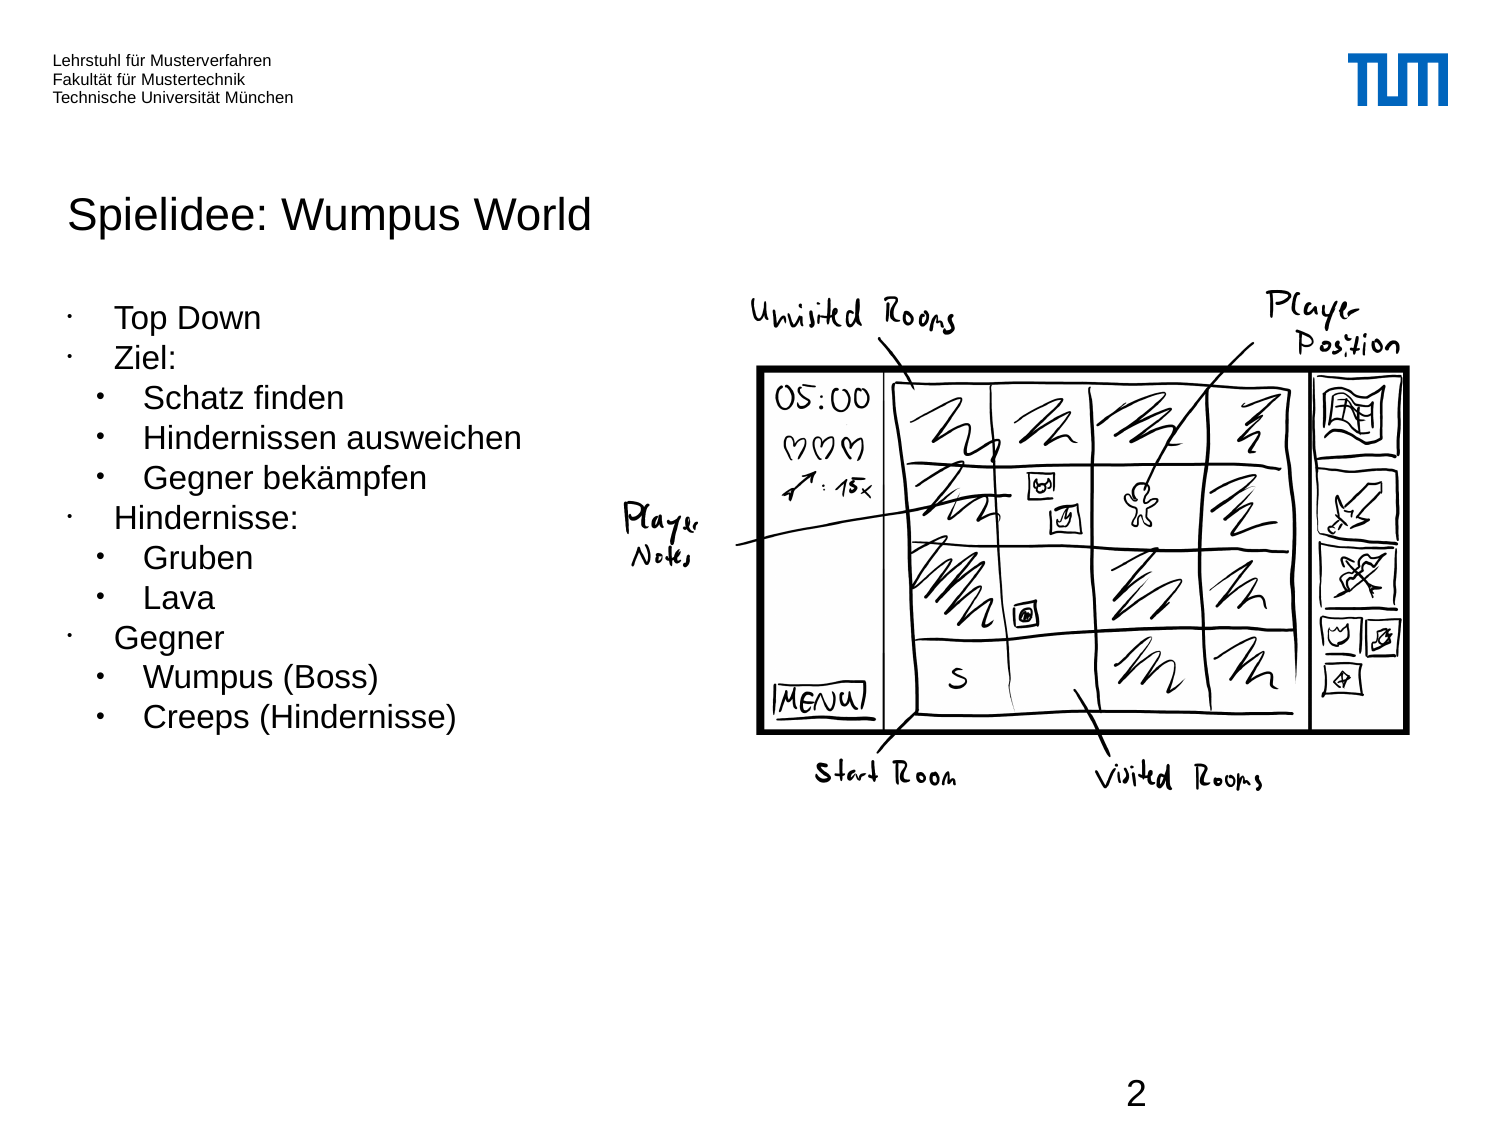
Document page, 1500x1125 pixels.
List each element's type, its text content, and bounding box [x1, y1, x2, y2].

slide_number <number> [1111, 1061, 1448, 1122]
list Top Down Ziel: Schatz finden Hindernissen ausweichen Gegner bekämpfen Hindernisse: Gruben Lava Gegner Wumpus (Boss) Creeps (Hindernisse) [52, 289, 739, 1058]
picture [593, 273, 1500, 827]
title Spielidee: Wumpus World [52, 163, 1449, 231]
